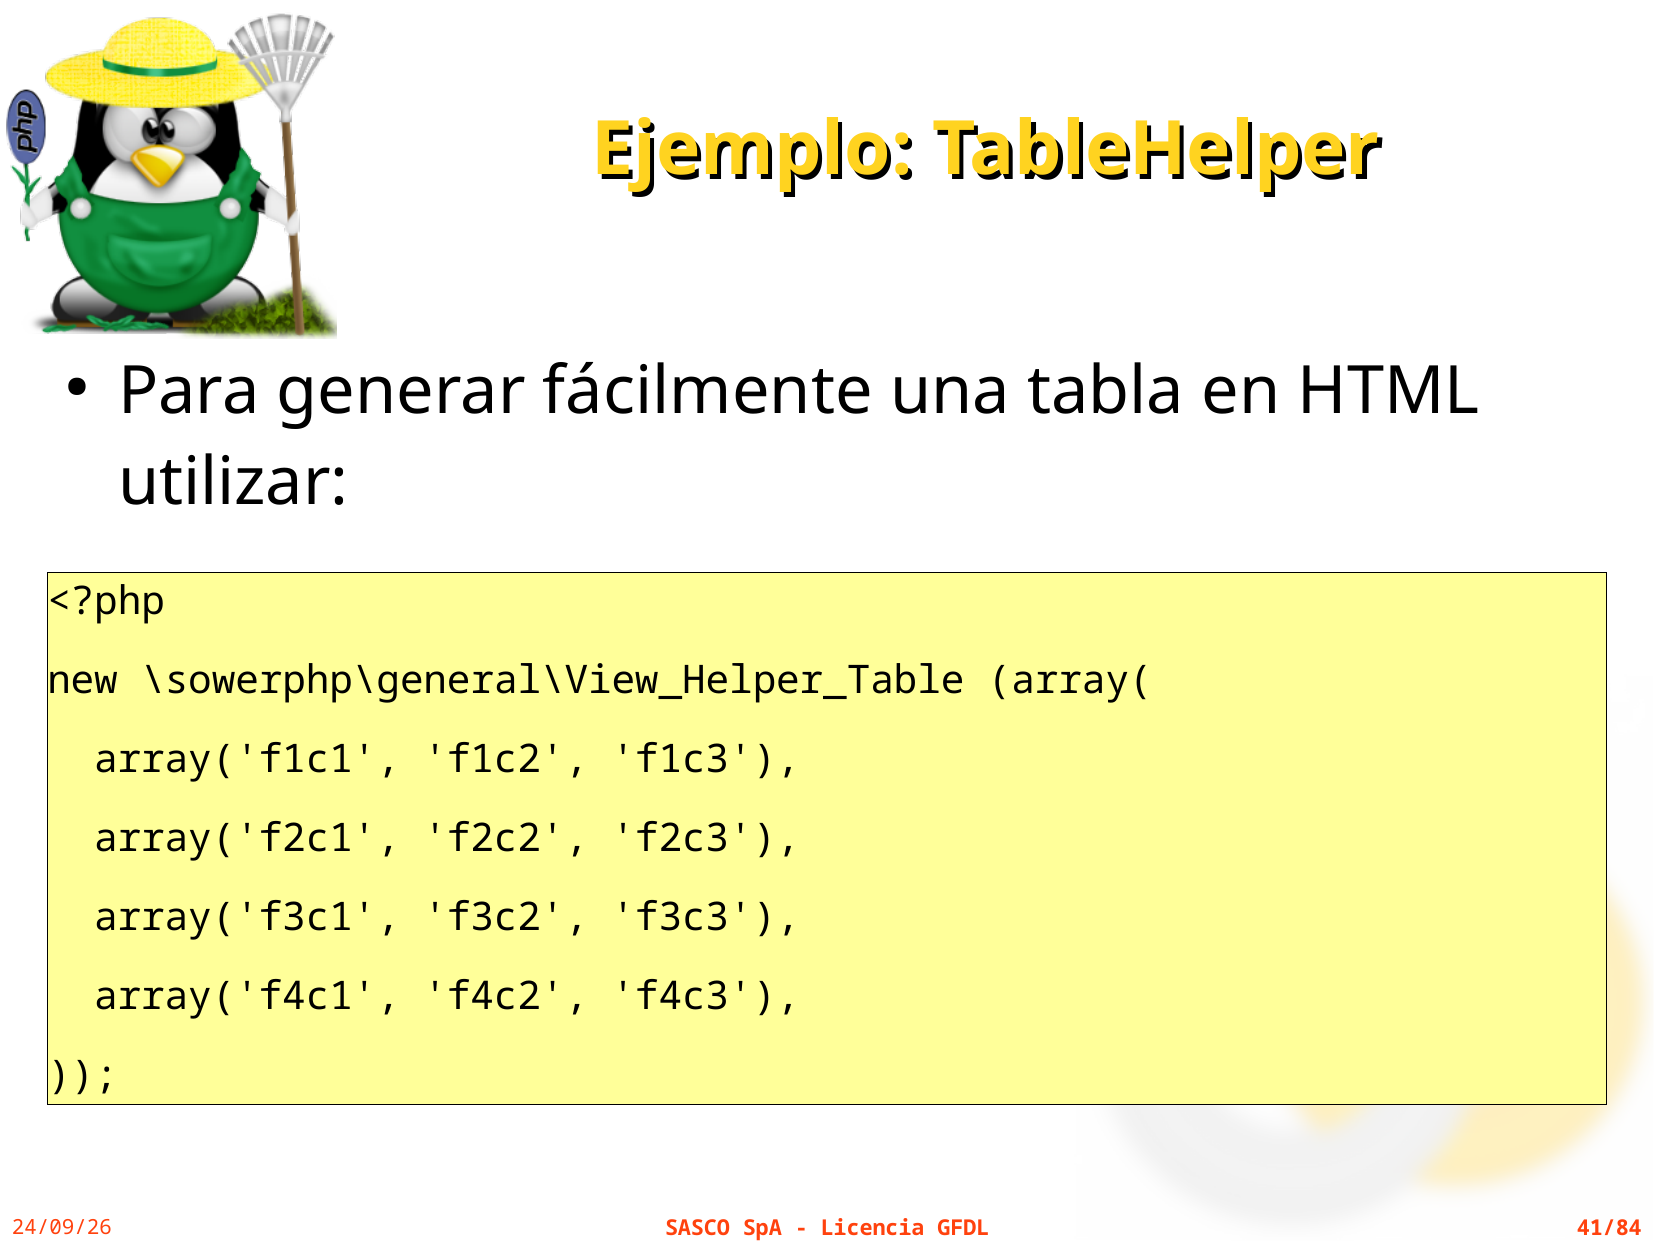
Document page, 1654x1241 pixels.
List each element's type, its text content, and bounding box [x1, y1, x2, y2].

list Para generar fácilmente una tabla en HTML utilizar: [47, 342, 1607, 572]
picture [4, 5, 337, 339]
picture [1074, 657, 1654, 1241]
list <?php new \sowerphp\general\View_Helper_Table (array( array('f1c1', 'f1c2', 'f1c3'), array('f2c1', 'f2c2', 'f2c3'), array('f3c1', 'f3c2', 'f3c3'), array('f4c1', 'f4c2', 'f4c3'), )); [47, 572, 1607, 1105]
title Ejemplo: TableHelper [366, 35, 1607, 257]
